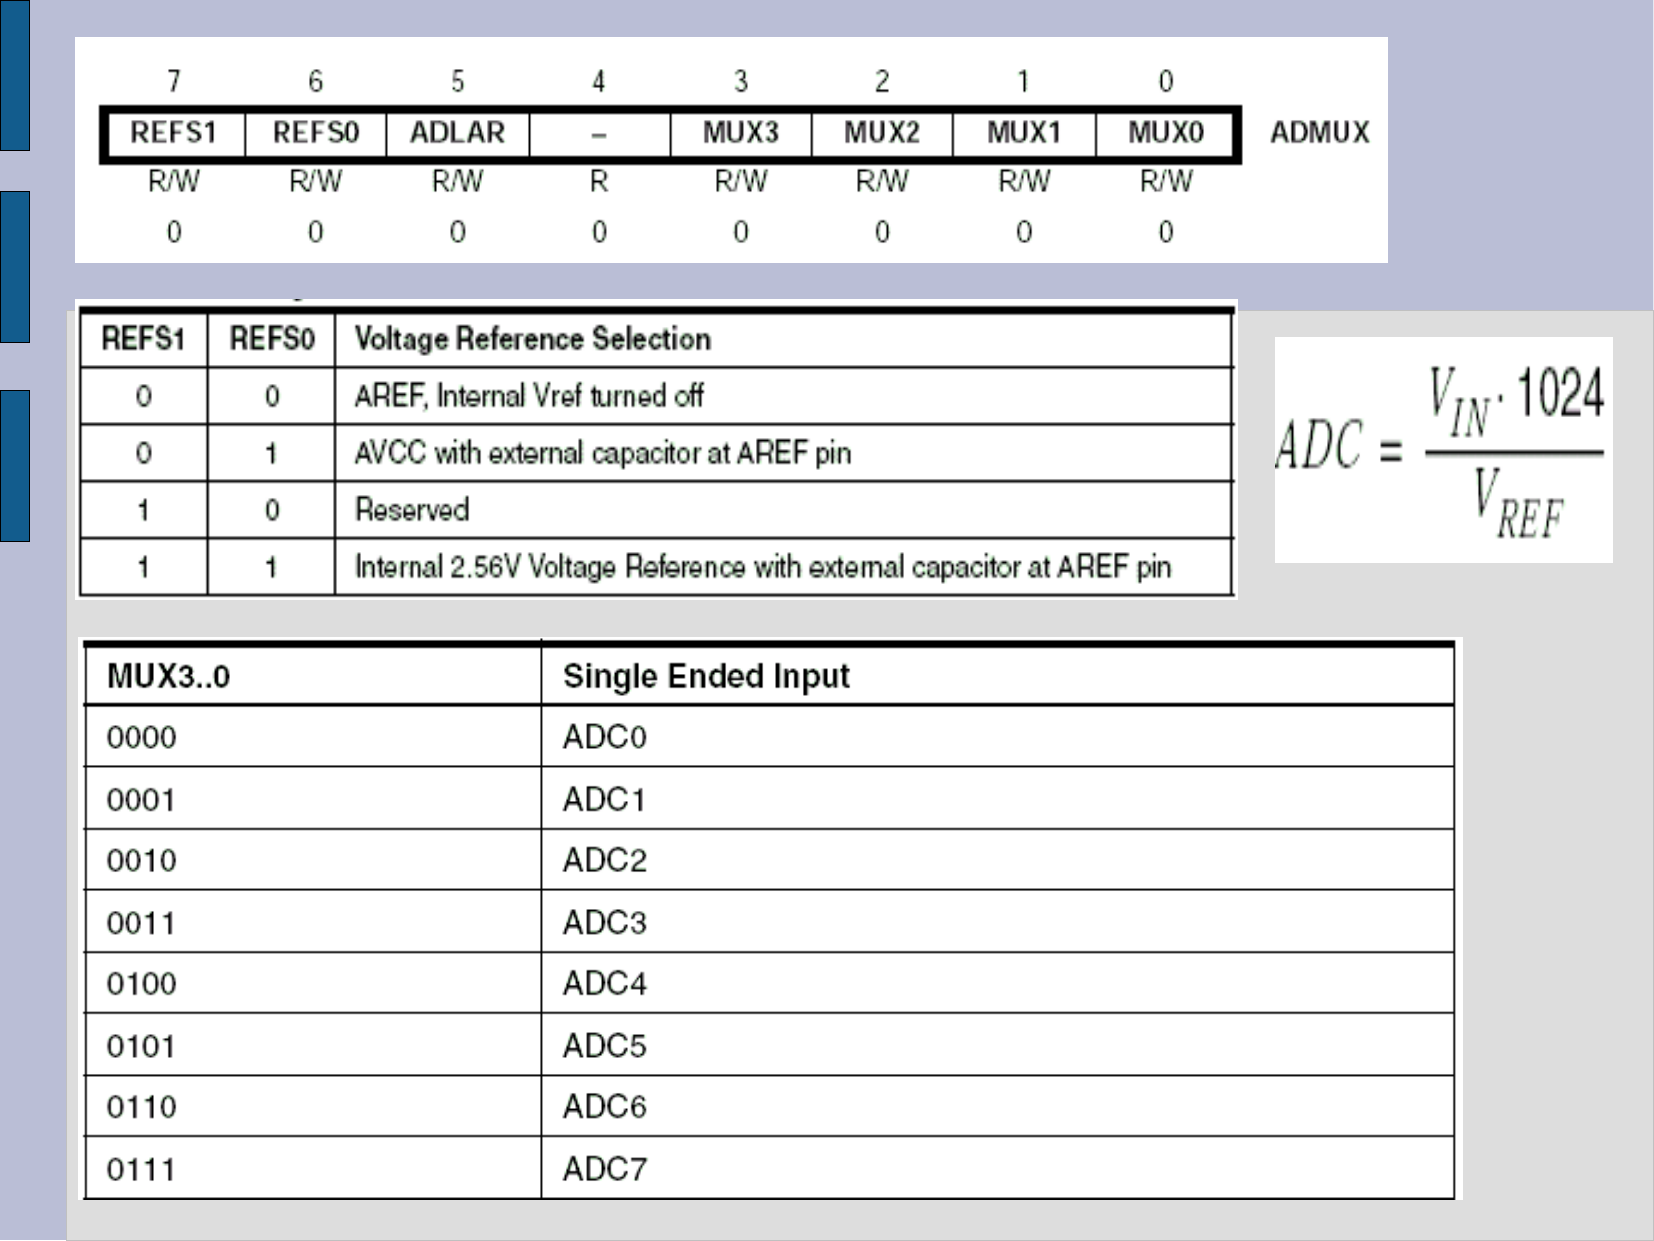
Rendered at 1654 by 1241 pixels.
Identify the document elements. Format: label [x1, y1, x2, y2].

picture [78, 637, 1463, 1201]
picture [75, 299, 1238, 601]
picture [1275, 337, 1613, 563]
picture [75, 37, 1388, 263]
